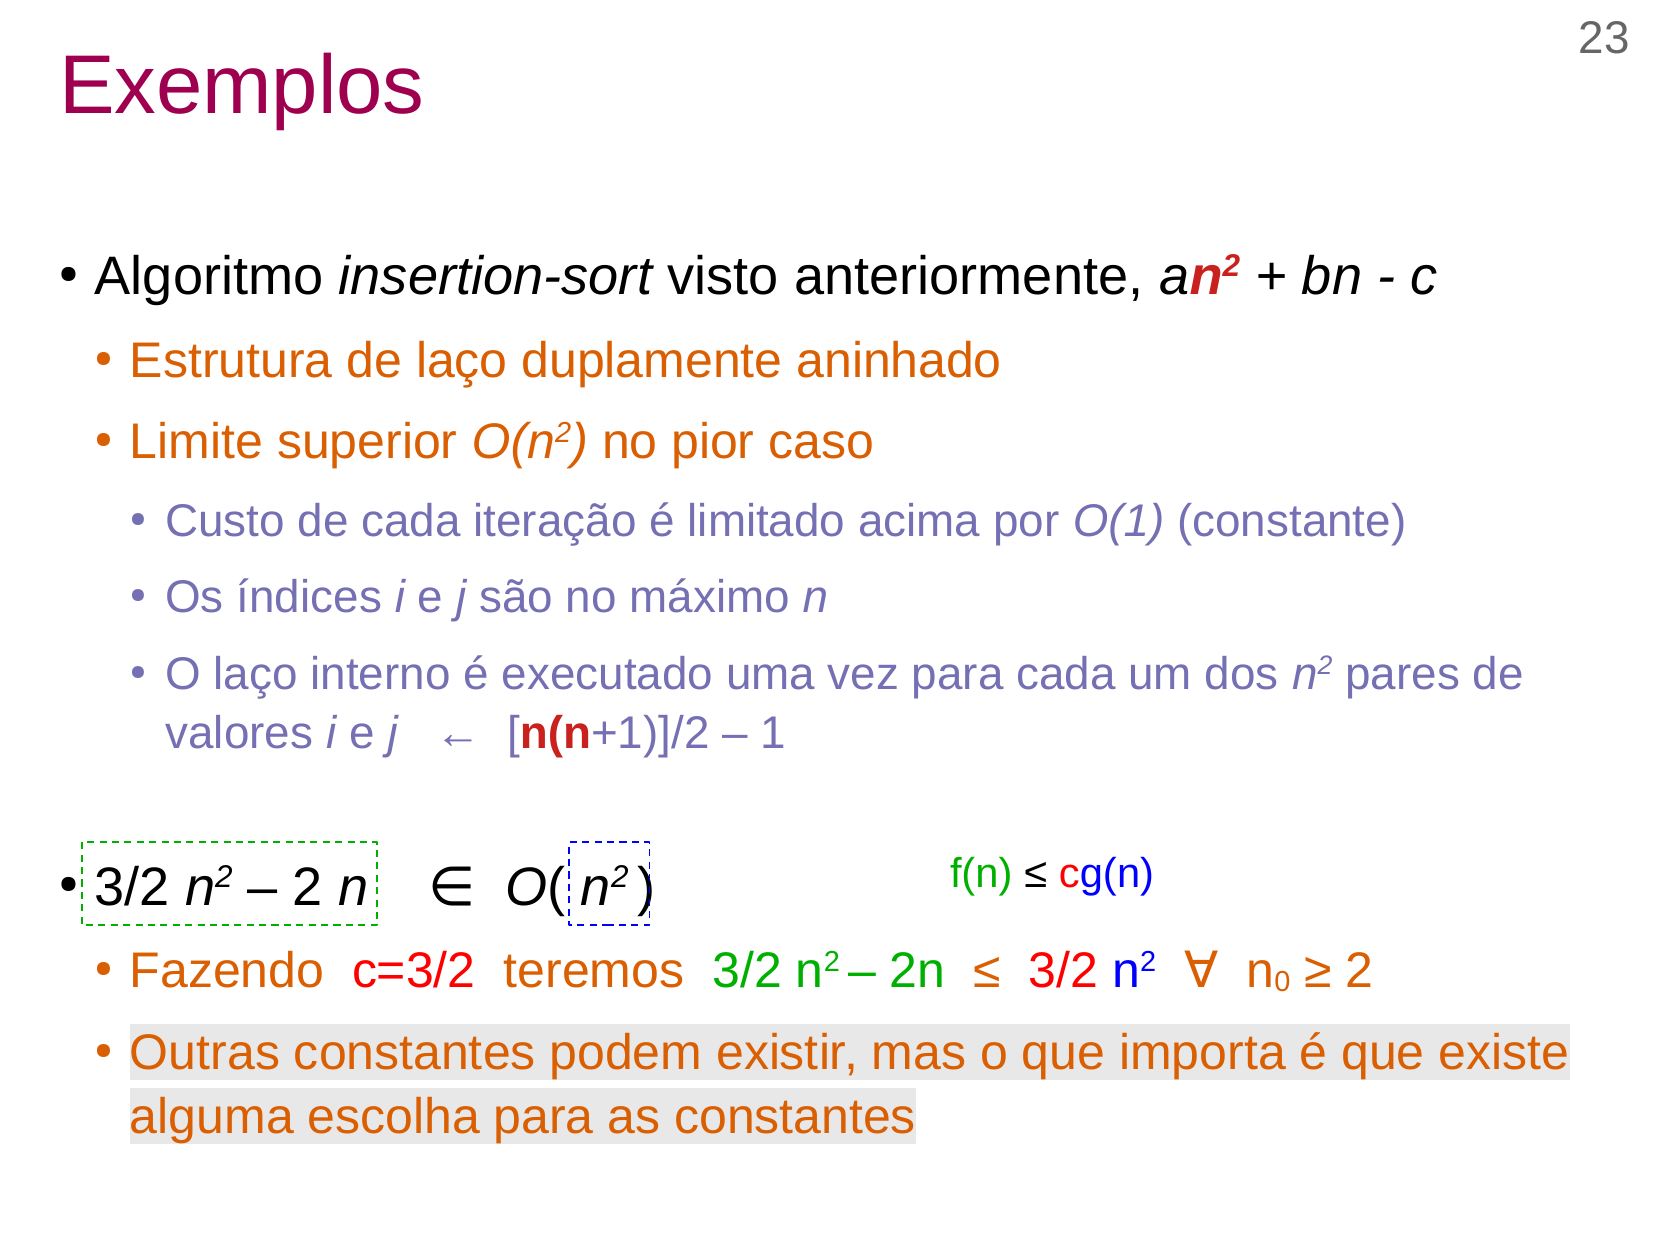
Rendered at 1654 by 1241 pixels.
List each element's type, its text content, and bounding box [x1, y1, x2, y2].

list Algoritmo insertion-sort visto anteriormente, an2 + bn - c Estrutura de laço duplamente aninhado Limite superior O(n2) no pior caso Custo de cada iteração é limitado acima por O(1) (constante) Os índices i e j são no máximo n O laço interno é executado uma vez para cada um dos n2 pares de valores i e j ← [n(n+1)]/2 – 1 3/2 n2 – 2 n ∈ O( n2 ) Fazendo c=3/2 teremos 3/2 n2 – 2n ≤ 3/2 n2 ∀ n0 ≥ 2 Outras constantes podem existir, mas o que importa é que existe alguma escolha para as constantes [59, 236, 1595, 1211]
text_box f(n) ≤ cg(n) [935, 842, 1170, 904]
title Exemplos [59, 29, 1595, 148]
